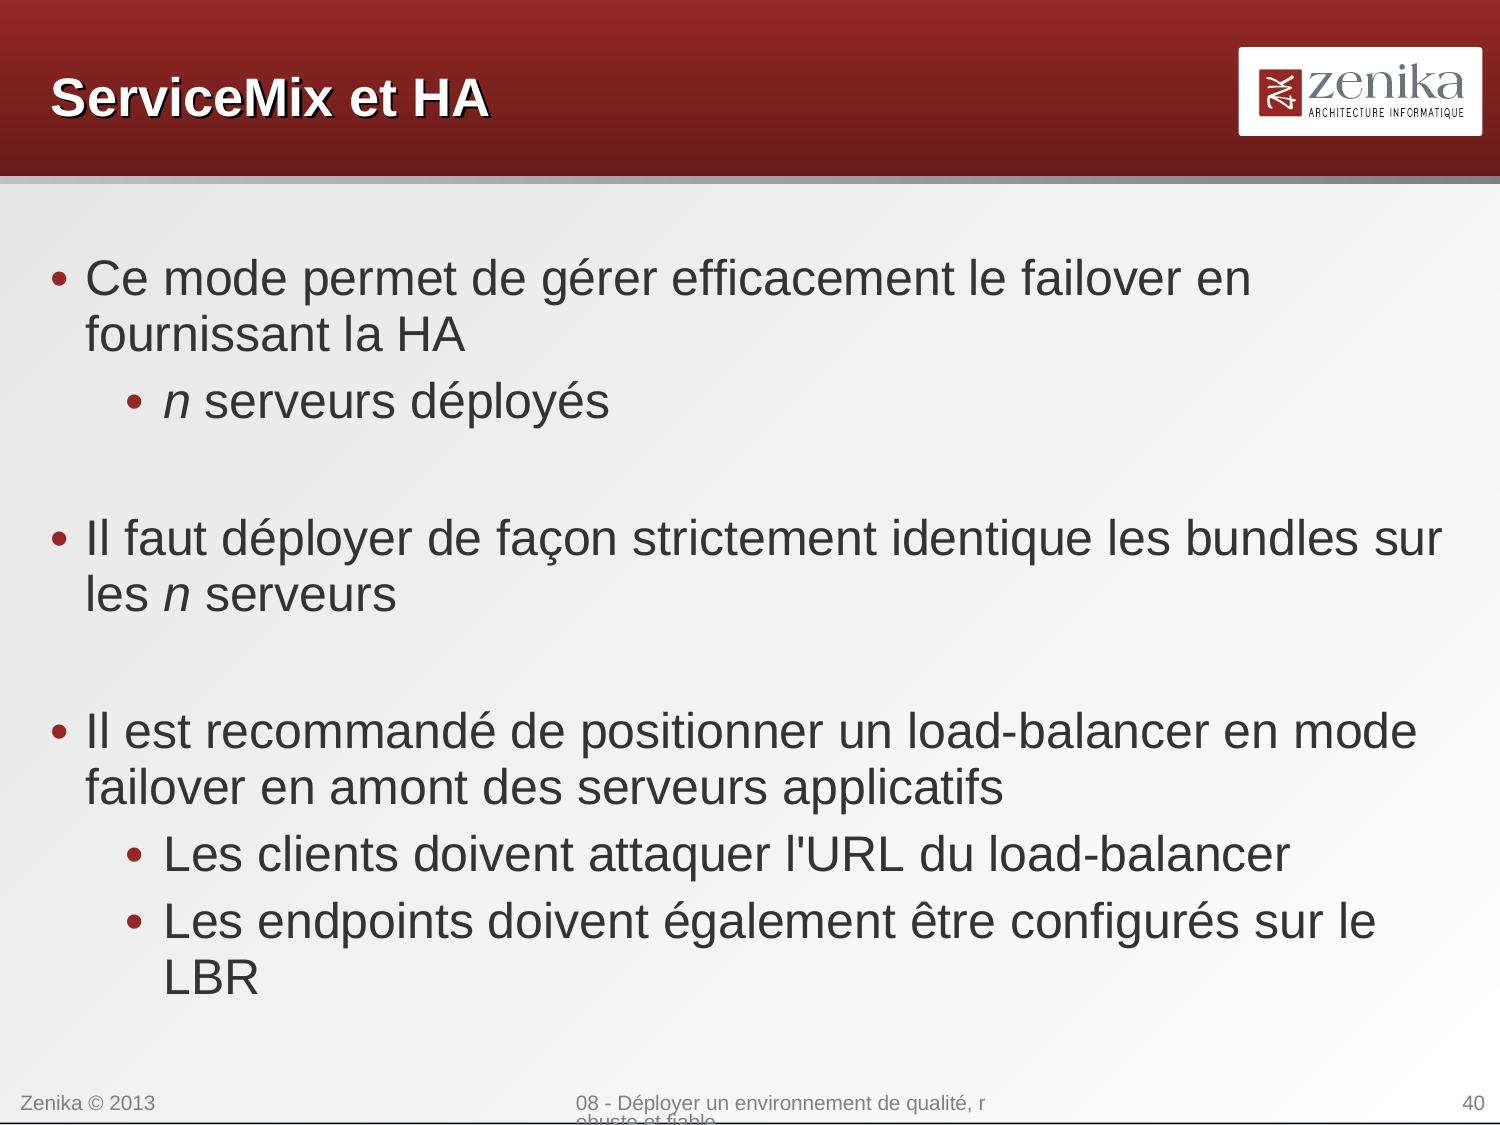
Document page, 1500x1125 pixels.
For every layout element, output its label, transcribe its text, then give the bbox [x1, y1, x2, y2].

picture [1257, 58, 1464, 125]
title ServiceMix et HA [50, 22, 1206, 172]
list Ce mode permet de gérer efficacement le failover en fournissant la HA n serveurs déployés Il faut déployer de façon strictement identique les bundles sur les n serveurs Il est recommandé de positionner un load-balancer en mode failover en amont des serveurs applicatifs Les clients doivent attaquer l'URL du load-balancer Les endpoints doivent également être configurés sur le LBR [50, 250, 1477, 1064]
